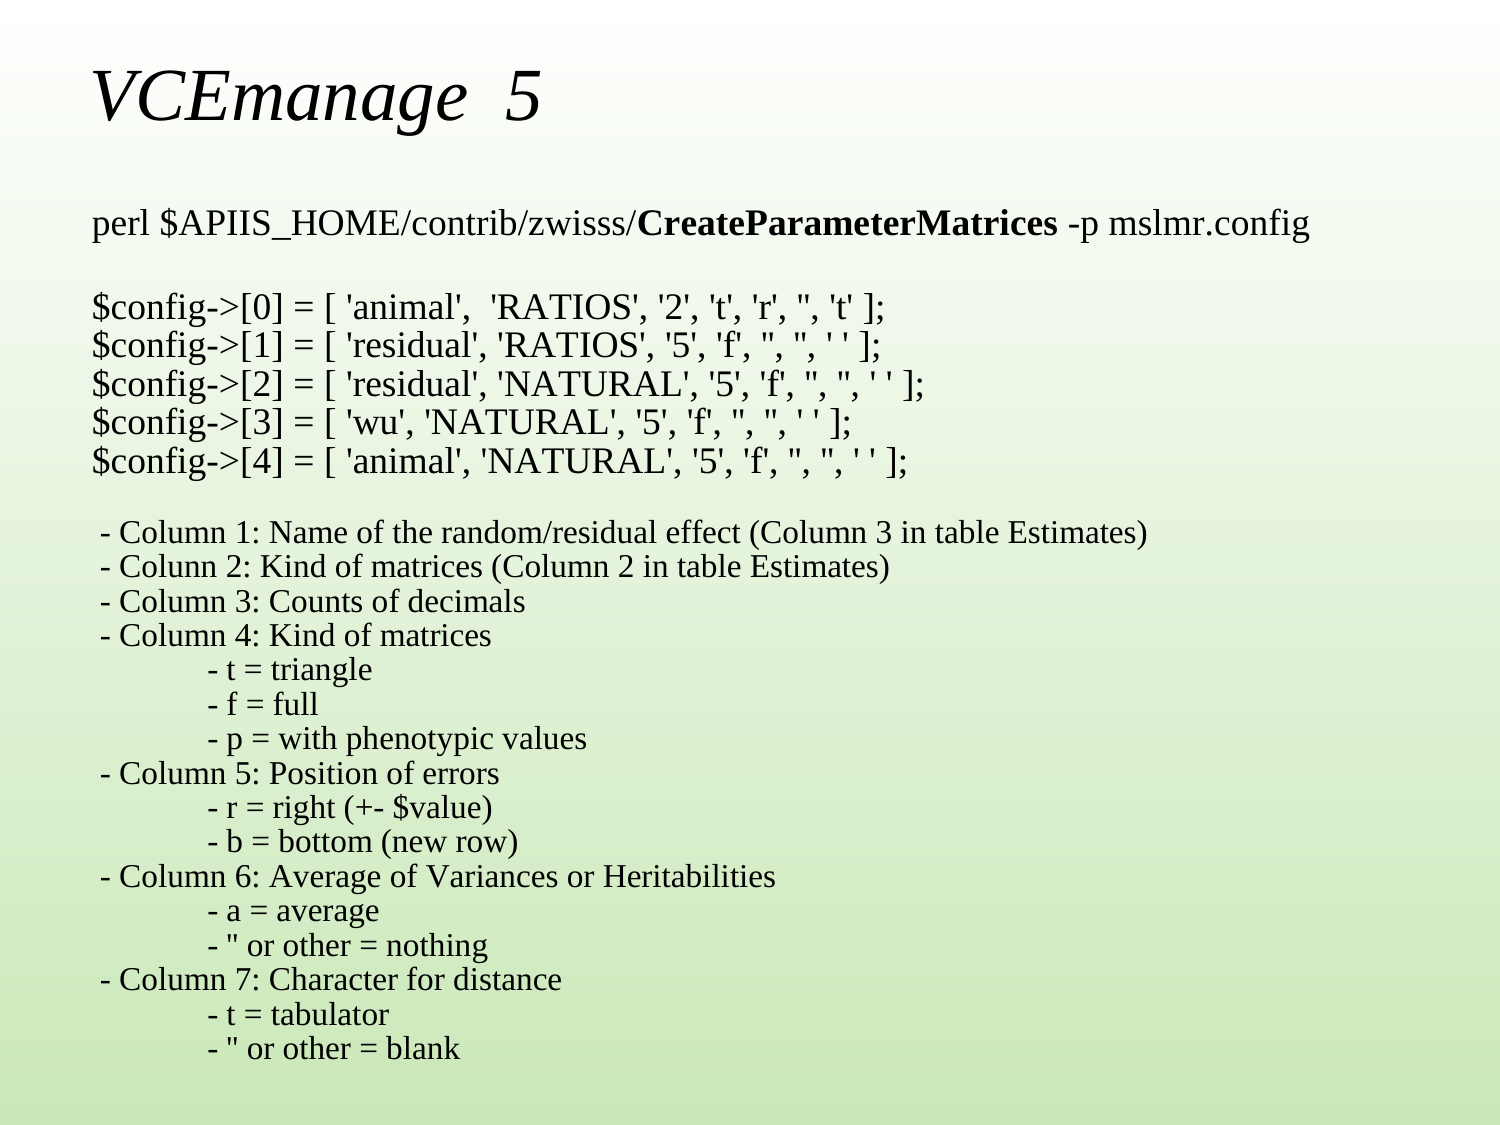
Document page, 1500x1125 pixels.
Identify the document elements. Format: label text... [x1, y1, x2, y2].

text_box VCEmanage 5 [75, 51, 559, 150]
text_box perl $APIIS_HOME/contrib/zwisss/CreateParameterMatrices -p mslmr.config [77, 197, 1334, 254]
text_box $config->[0] = [ 'animal', 'RATIOS', '2', 't', 'r', '', 't' ]; $config->[1] = [ 'residual', 'RATIOS', '5', 'f', '', '', ' ' ]; $config->[2] = [ 'residual', 'NATURAL', '5', 'f', '', '', ' ' ]; $config->[3] = [ 'wu', 'NATURAL', '5', 'f', '', '', ' ' ]; $config->[4] = [ 'animal', 'NATURAL', '5', 'f', '', '', ' ' ]; - Column 1: Name of the random/residual effect (Column 3 in table Estimates) - Colunn 2: Kind of matrices (Column 2 in table Estimates) - Column 3: Counts of decimals - Column 4: Kind of matrices - t = triangle - f = full - p = with phenotypic values - Column 5: Position of errors - r = right (+- $value) - b = bottom (new row) - Column 6: Average of Variances or Heritabilities - a = average - '' or other = nothing - Column 7: Character for distance - t = tabulator - '' or other = blank [77, 280, 1163, 1116]
